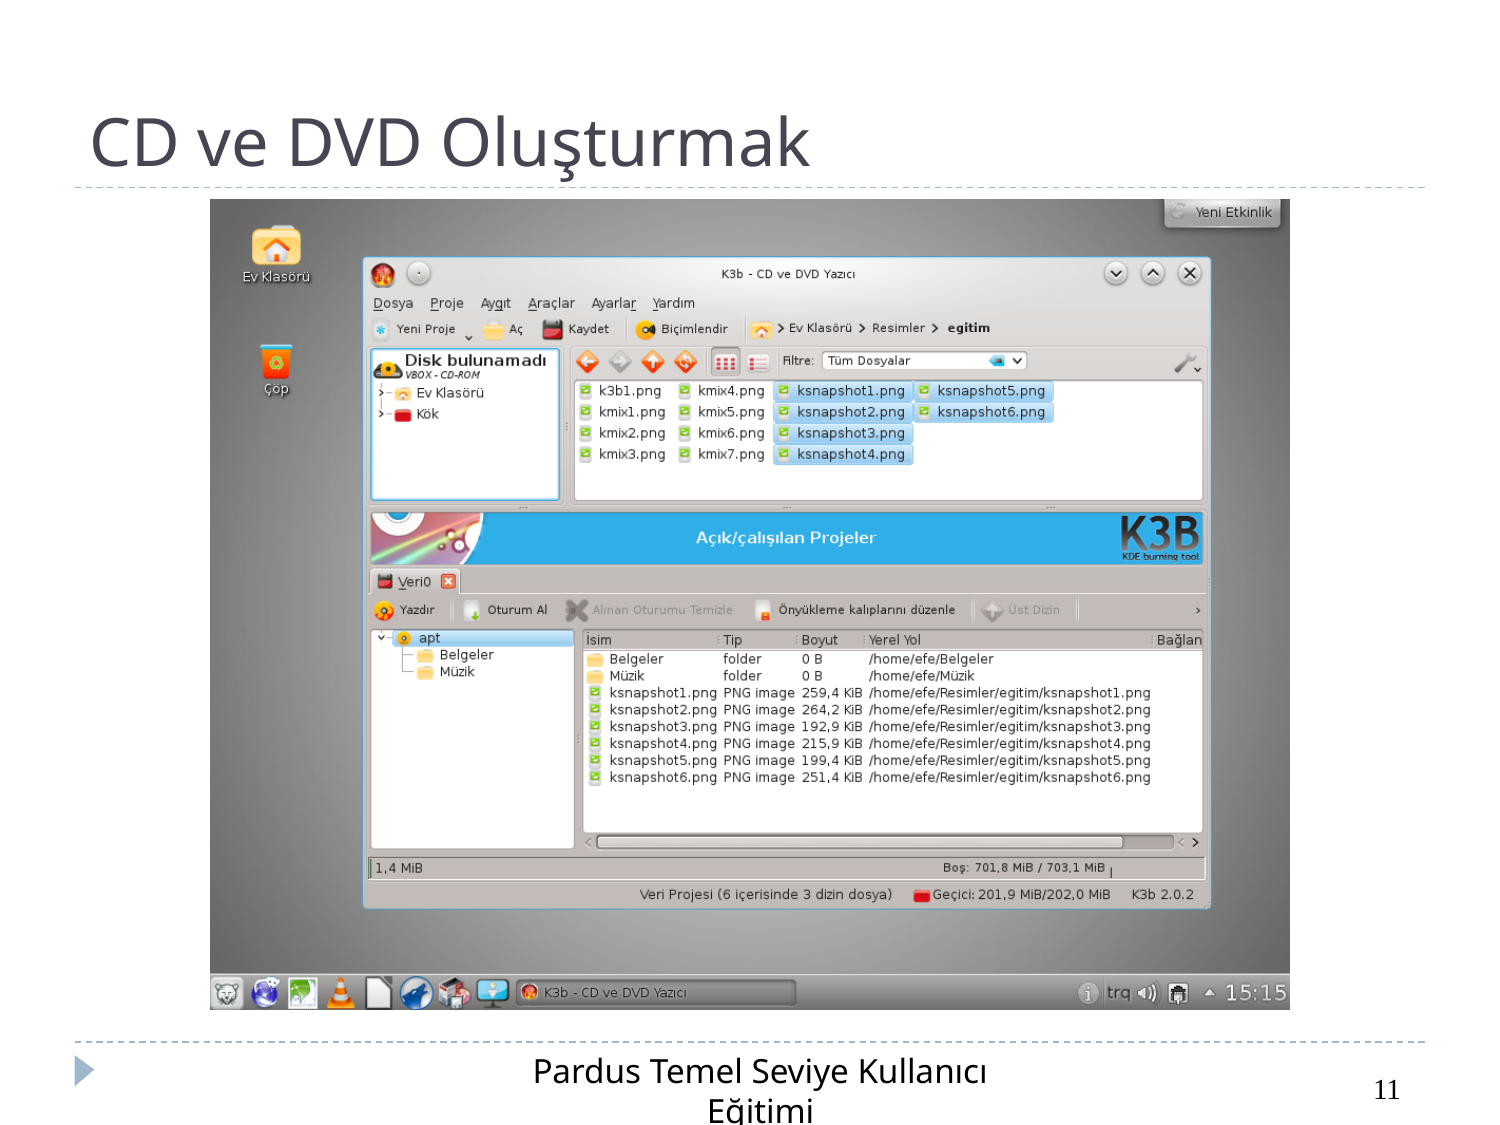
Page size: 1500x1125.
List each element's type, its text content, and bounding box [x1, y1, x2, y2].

title CD ve DVD Oluşturmak [75, 24, 1425, 188]
picture [210, 199, 1290, 1010]
